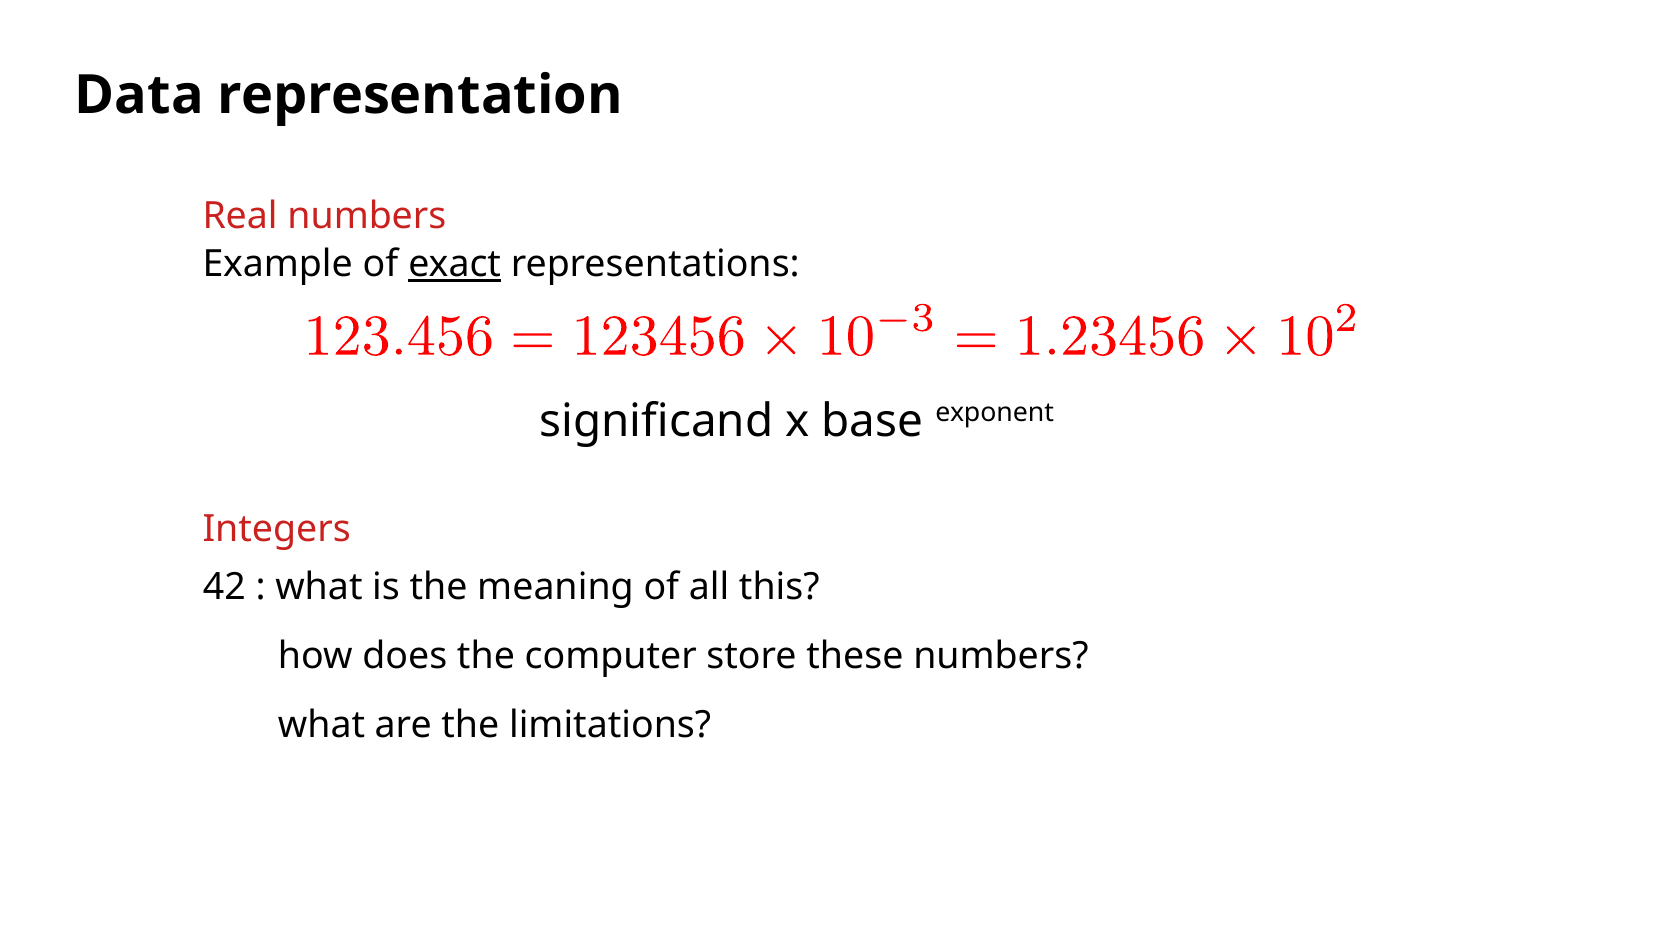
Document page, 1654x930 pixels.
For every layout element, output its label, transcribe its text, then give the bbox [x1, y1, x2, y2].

text_box Data representation [59, 48, 870, 124]
picture [301, 301, 1358, 359]
text_box Example of exact representations: [187, 229, 1103, 286]
text_box 42 : what is the meaning of all this? how does the computer store these numbers? what are the limitations? [188, 552, 1518, 728]
text_box significand x base exponent [524, 380, 1330, 447]
text_box Integers [187, 494, 440, 551]
text_box Real numbers [187, 181, 582, 238]
